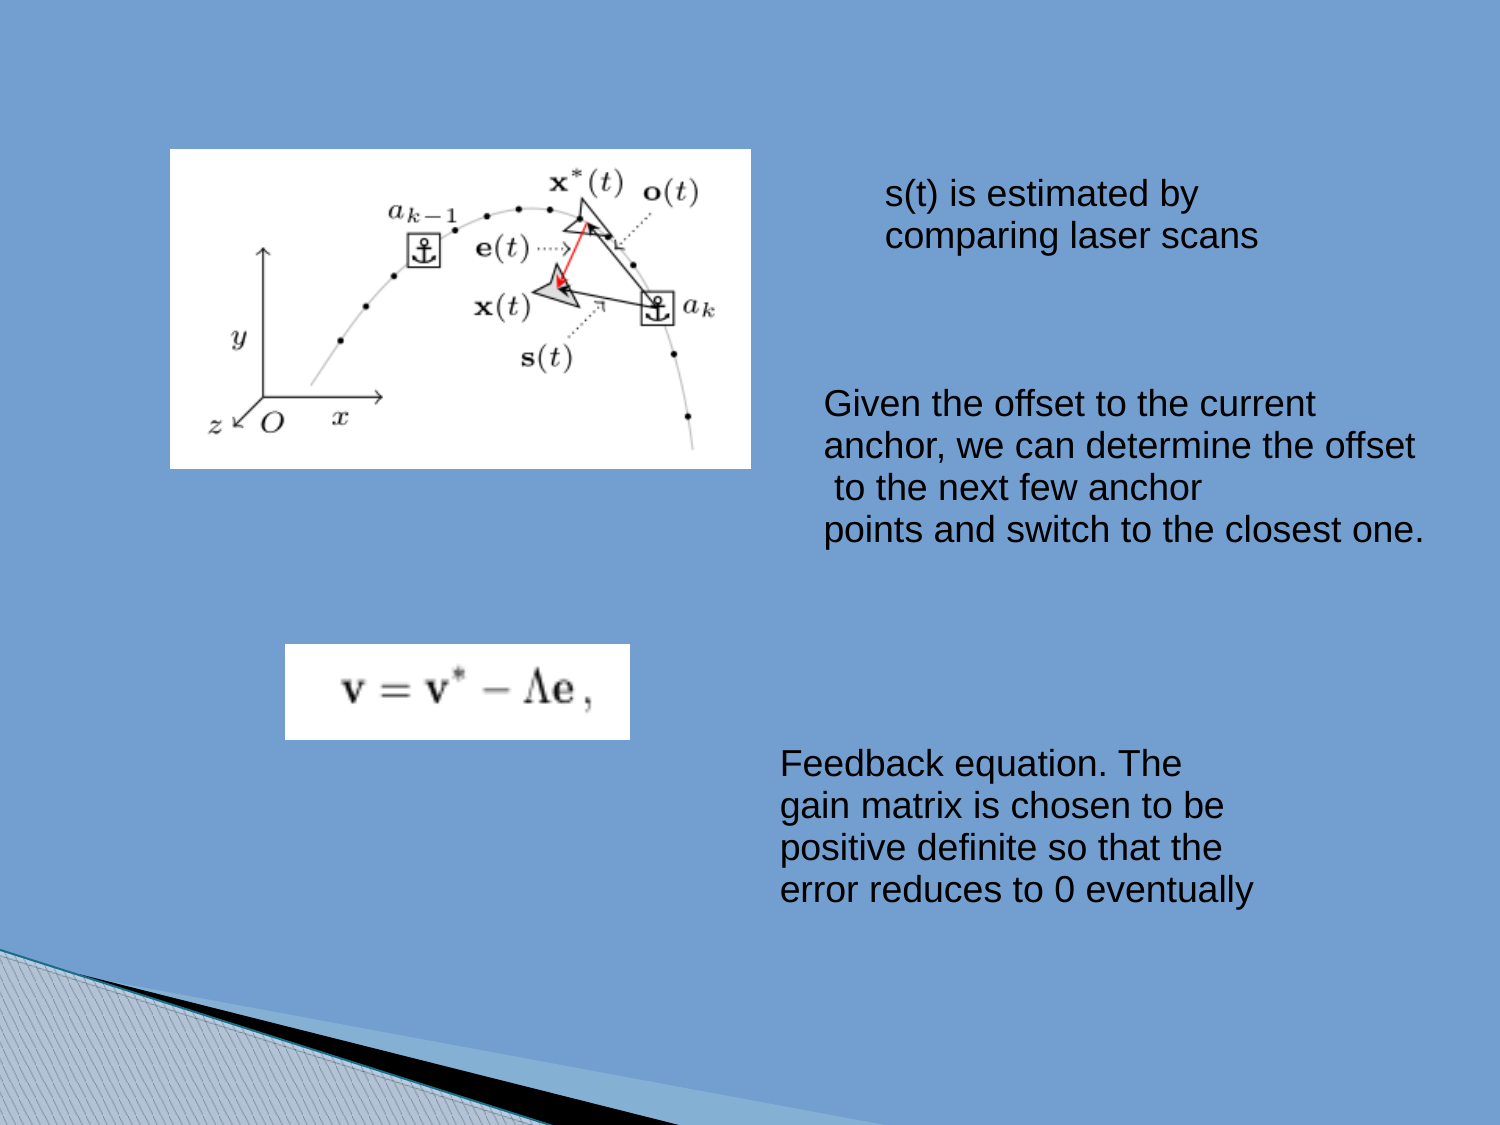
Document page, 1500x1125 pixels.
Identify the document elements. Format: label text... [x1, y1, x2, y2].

picture [170, 149, 751, 469]
picture [285, 644, 630, 740]
text_box s(t) is estimated by comparing laser scans [870, 164, 1321, 264]
text_box Feedback equation. The gain matrix is chosen to be positive definite so that the error reduces to 0 eventually [765, 735, 1276, 918]
text_box Given the offset to the current anchor, we can determine the offset to the next few anchor points and switch to the closest one. [808, 375, 1441, 558]
